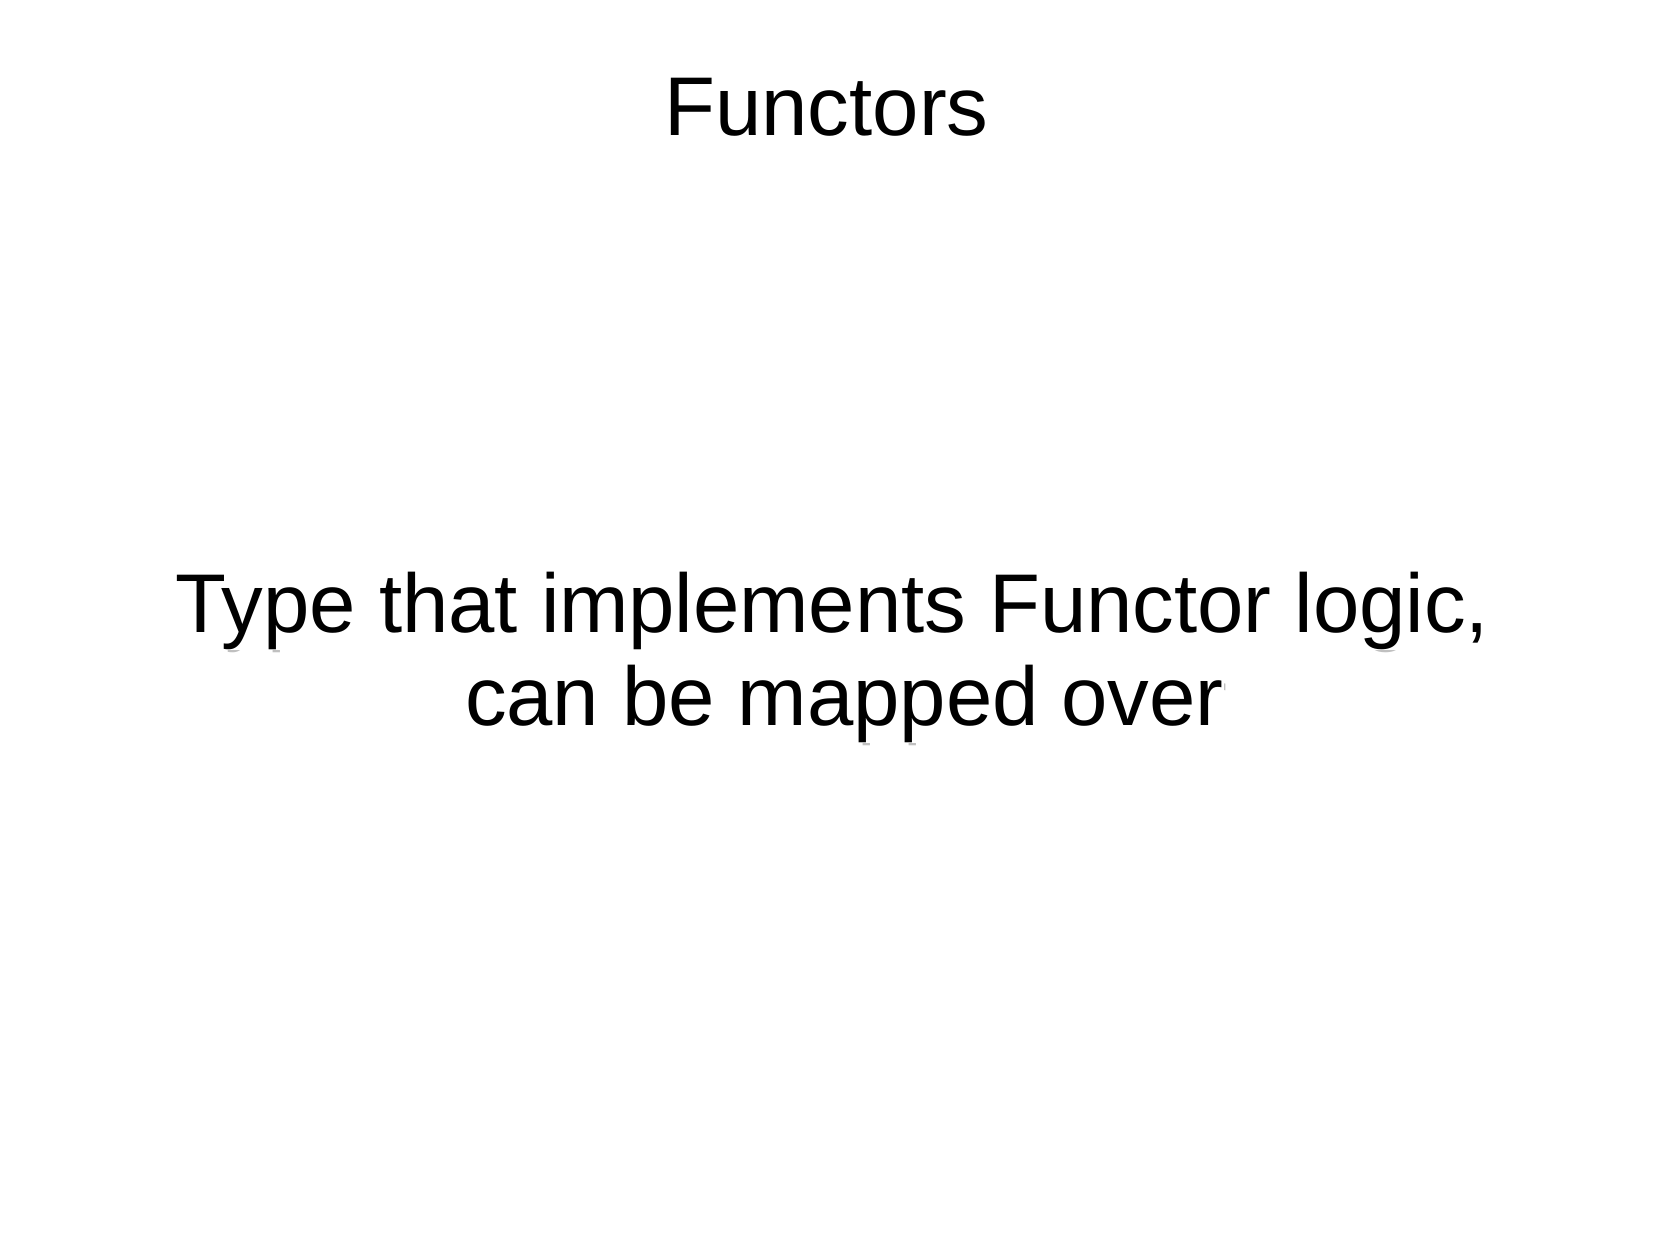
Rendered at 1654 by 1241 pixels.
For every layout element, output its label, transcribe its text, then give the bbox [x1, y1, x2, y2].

title Functors [82, 49, 1571, 257]
subtitle Type that implements Functor logic, can be mapped over [82, 290, 1571, 1010]
